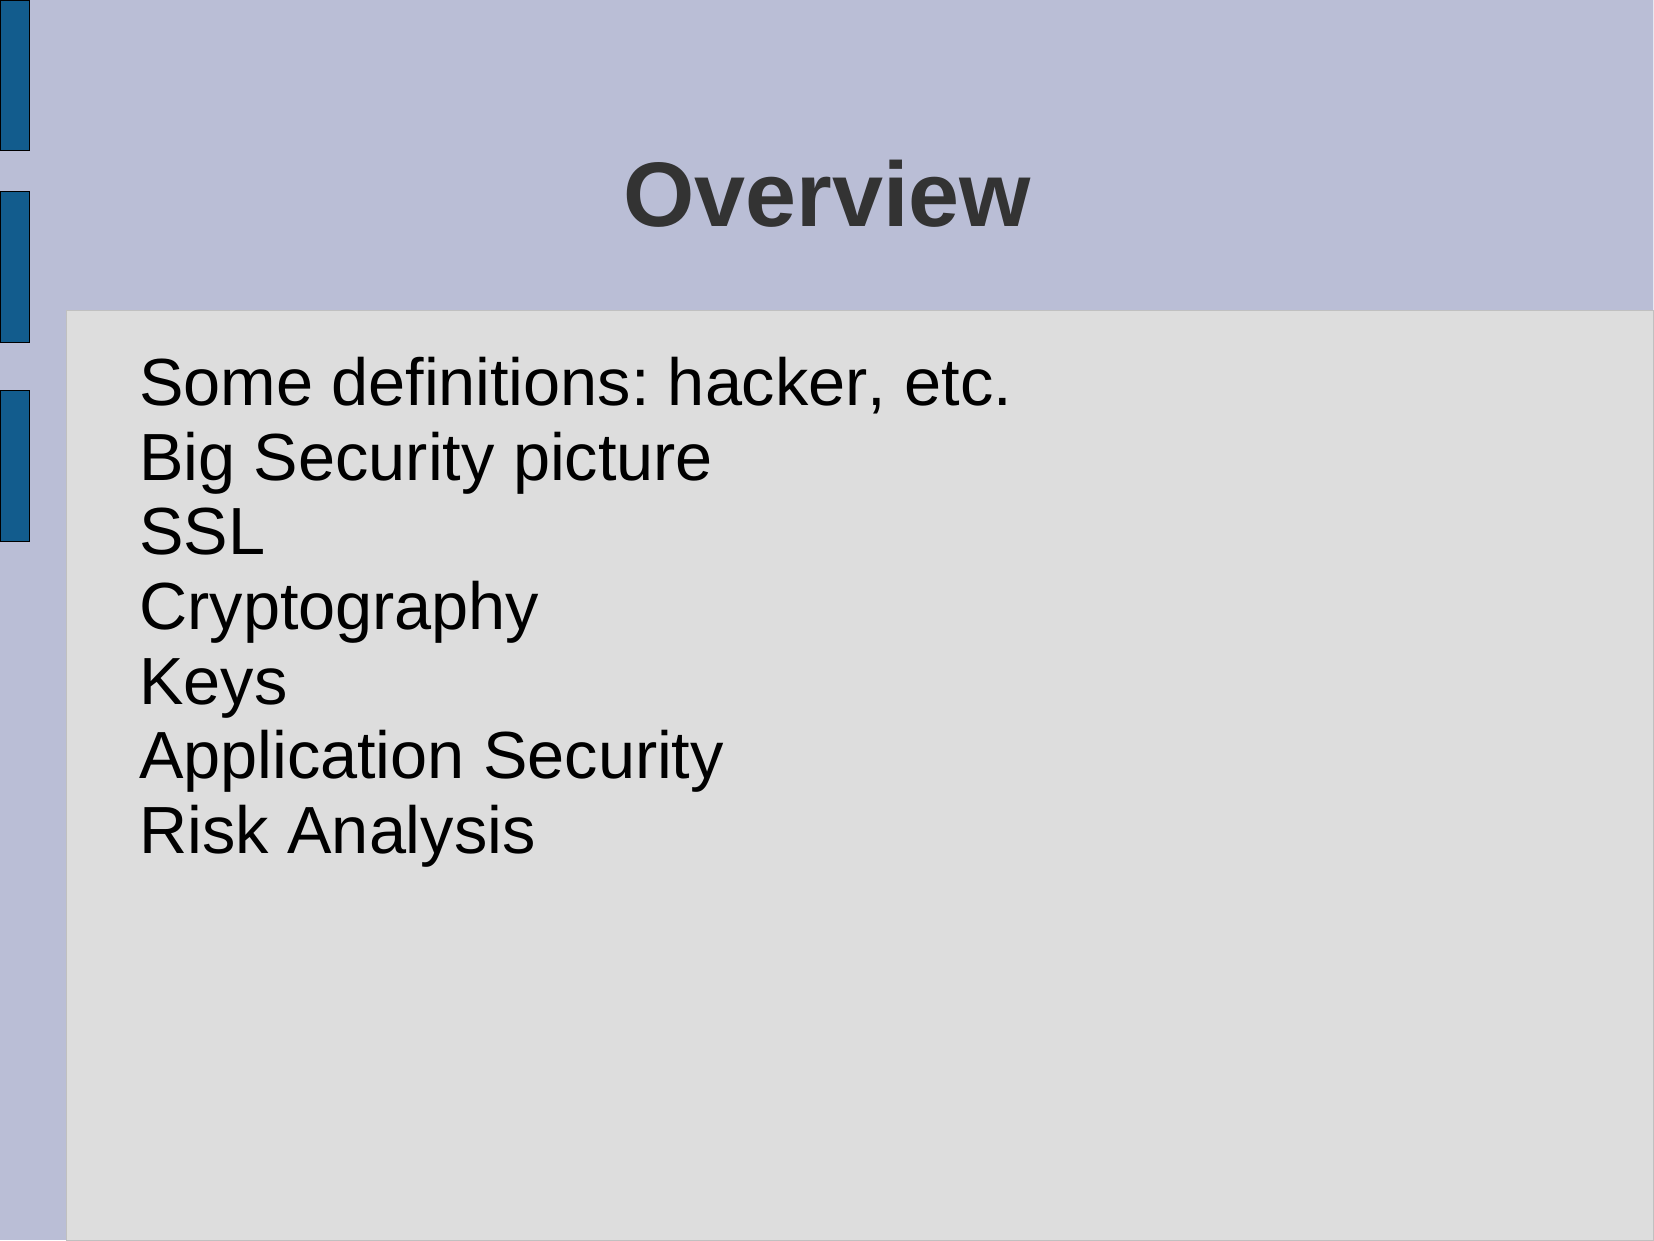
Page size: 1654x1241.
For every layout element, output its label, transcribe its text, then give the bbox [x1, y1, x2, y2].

title Overview [121, 91, 1534, 299]
list Some definitions: hacker, etc. Big Security picture SSL Cryptography Keys Application Security Risk Analysis [121, 344, 1534, 1127]
